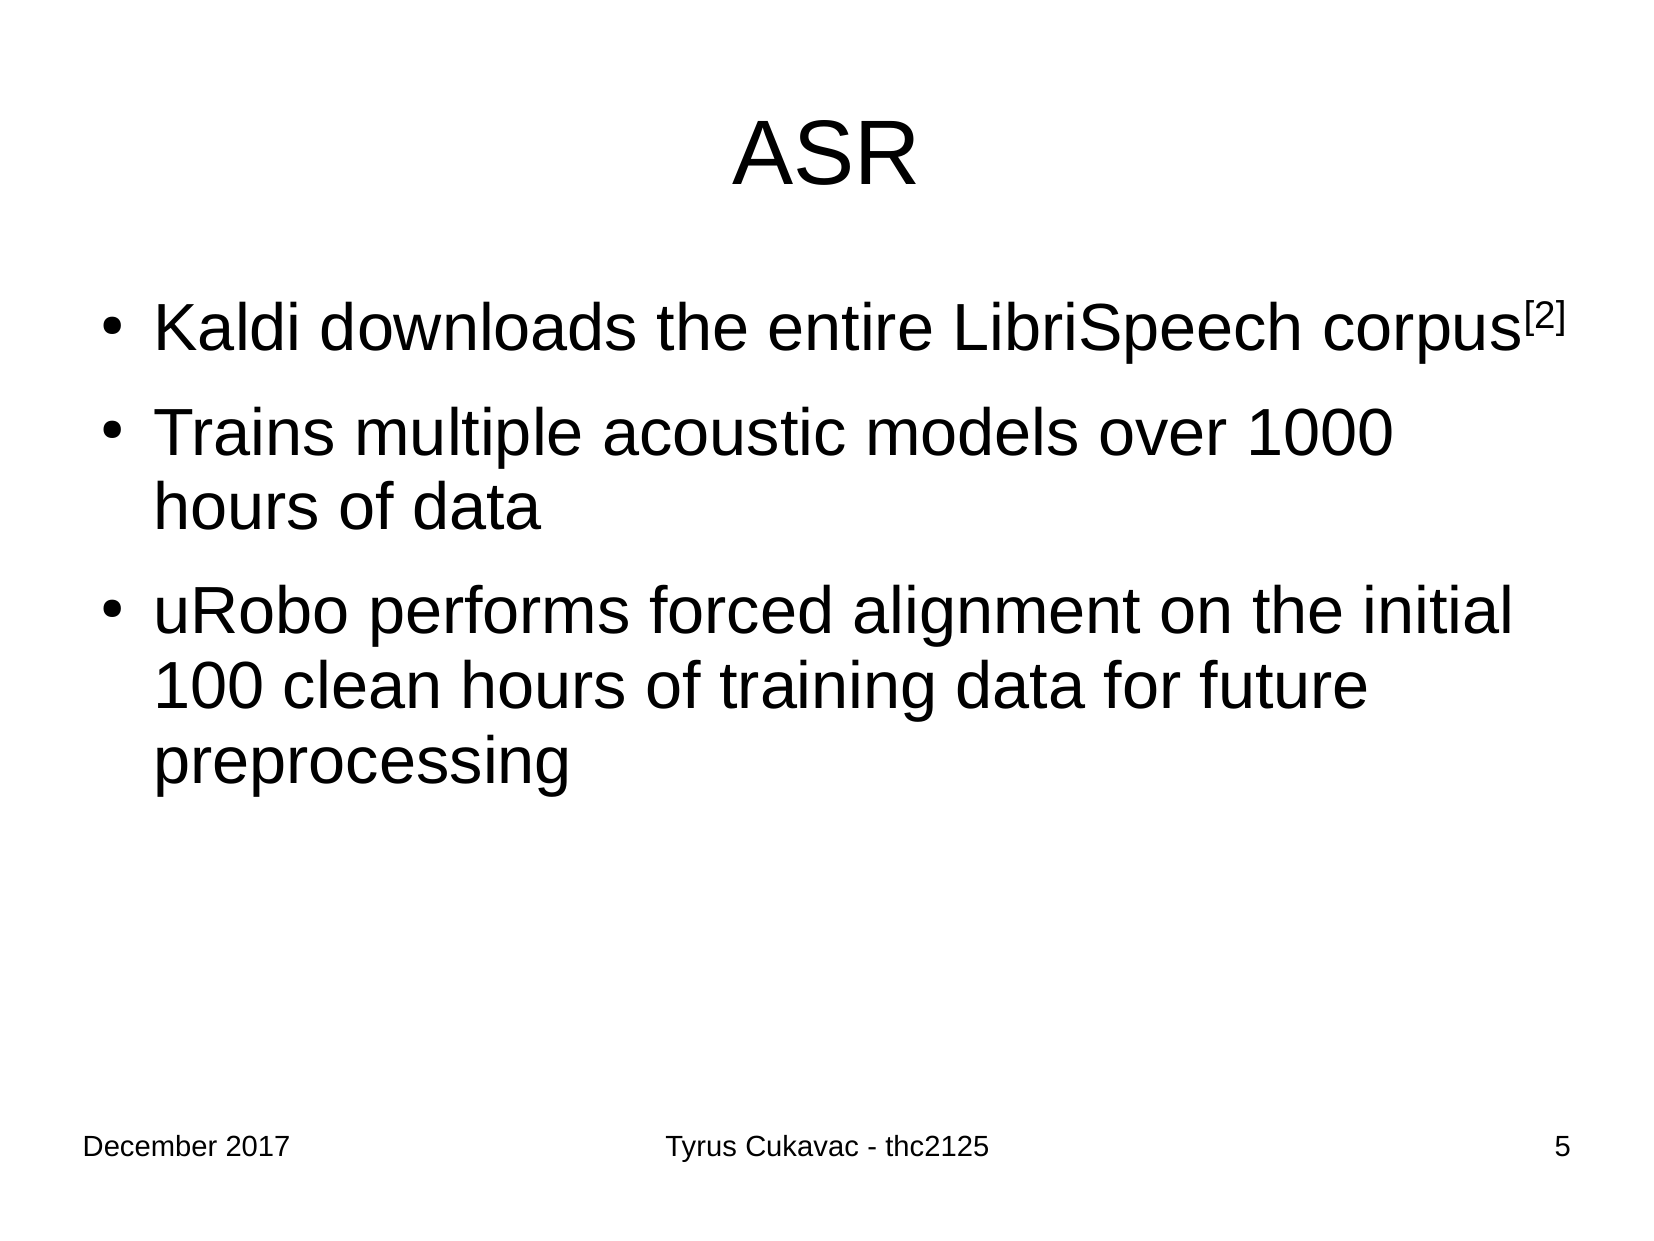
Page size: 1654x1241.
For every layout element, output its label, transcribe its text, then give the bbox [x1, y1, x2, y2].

title ASR [82, 49, 1571, 257]
list Kaldi downloads the entire LibriSpeech corpus[2] Trains multiple acoustic models over 1000 hours of data uRobo performs forced alignment on the initial 100 clean hours of training data for future preprocessing [82, 290, 1571, 1010]
